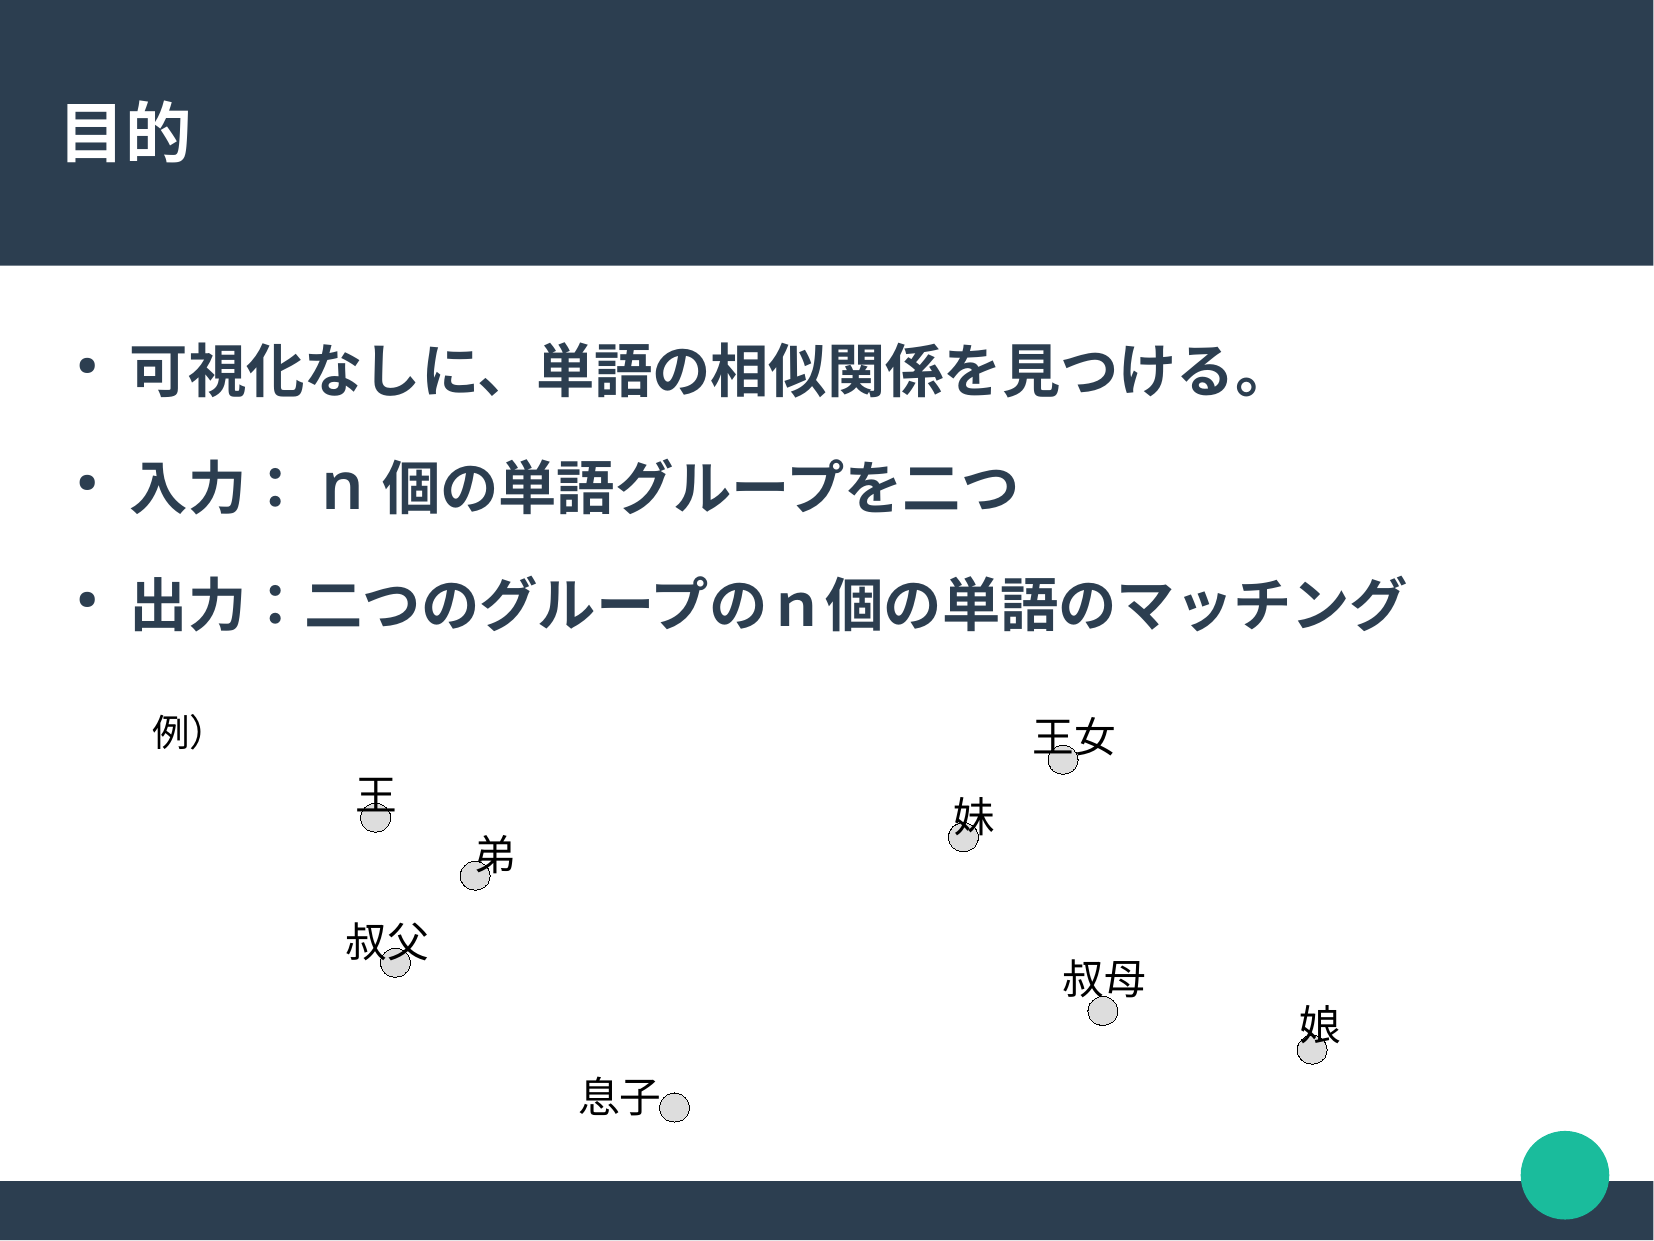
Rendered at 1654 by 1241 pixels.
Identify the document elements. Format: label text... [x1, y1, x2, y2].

text_box 王 [340, 754, 401, 812]
text_box [948, 833, 979, 852]
text_box 娘 [1284, 984, 1335, 1041]
text_box 叔父 [330, 901, 449, 959]
text_box 叔母 [1048, 938, 1170, 996]
text_box 妹 [938, 776, 999, 833]
text_box 例） [137, 695, 280, 749]
text_box [1048, 756, 1079, 775]
text_box [661, 1114, 688, 1123]
text_box 王女 [1018, 696, 1134, 756]
text_box 弟 [460, 814, 520, 872]
text_box [460, 872, 491, 891]
list 可視化なしに、単語の相似関係を見つける。 入力：n個の単語グループを二つ 出力：二つのグループのｎ個の単語のマッチング [59, 324, 1595, 1152]
title 目的 [59, 49, 1595, 207]
text_box [1297, 1041, 1328, 1065]
text_box 息子 [563, 1057, 690, 1114]
text_box [380, 959, 411, 978]
text_box [360, 812, 391, 833]
text_box [1087, 996, 1118, 1026]
